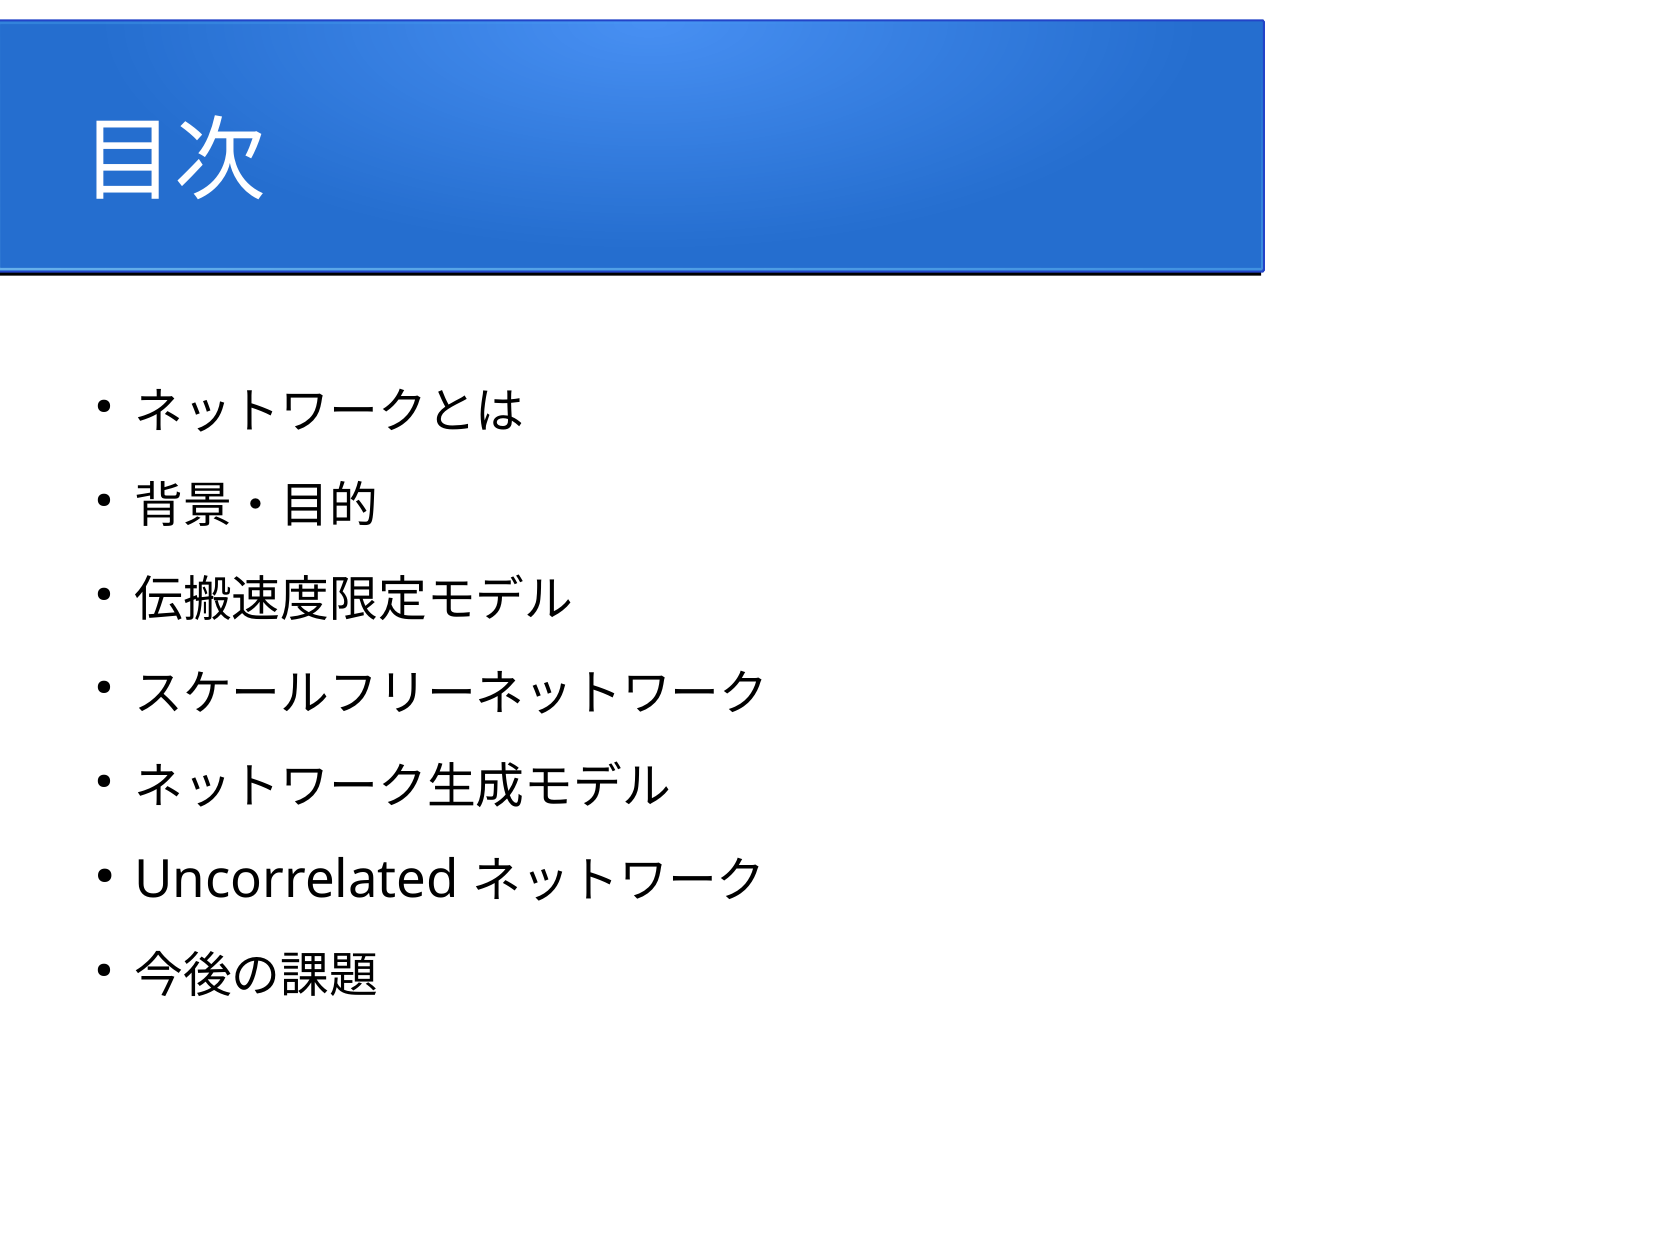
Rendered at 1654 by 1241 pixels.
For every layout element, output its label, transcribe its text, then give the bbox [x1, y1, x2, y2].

title 目次 [82, 49, 1250, 257]
list ネットワークとは 背景・目的 伝搬速度限定モデル スケールフリーネットワーク ネットワーク生成モデル Uncorrelated ネットワーク 今後の課題 [82, 290, 1538, 1010]
